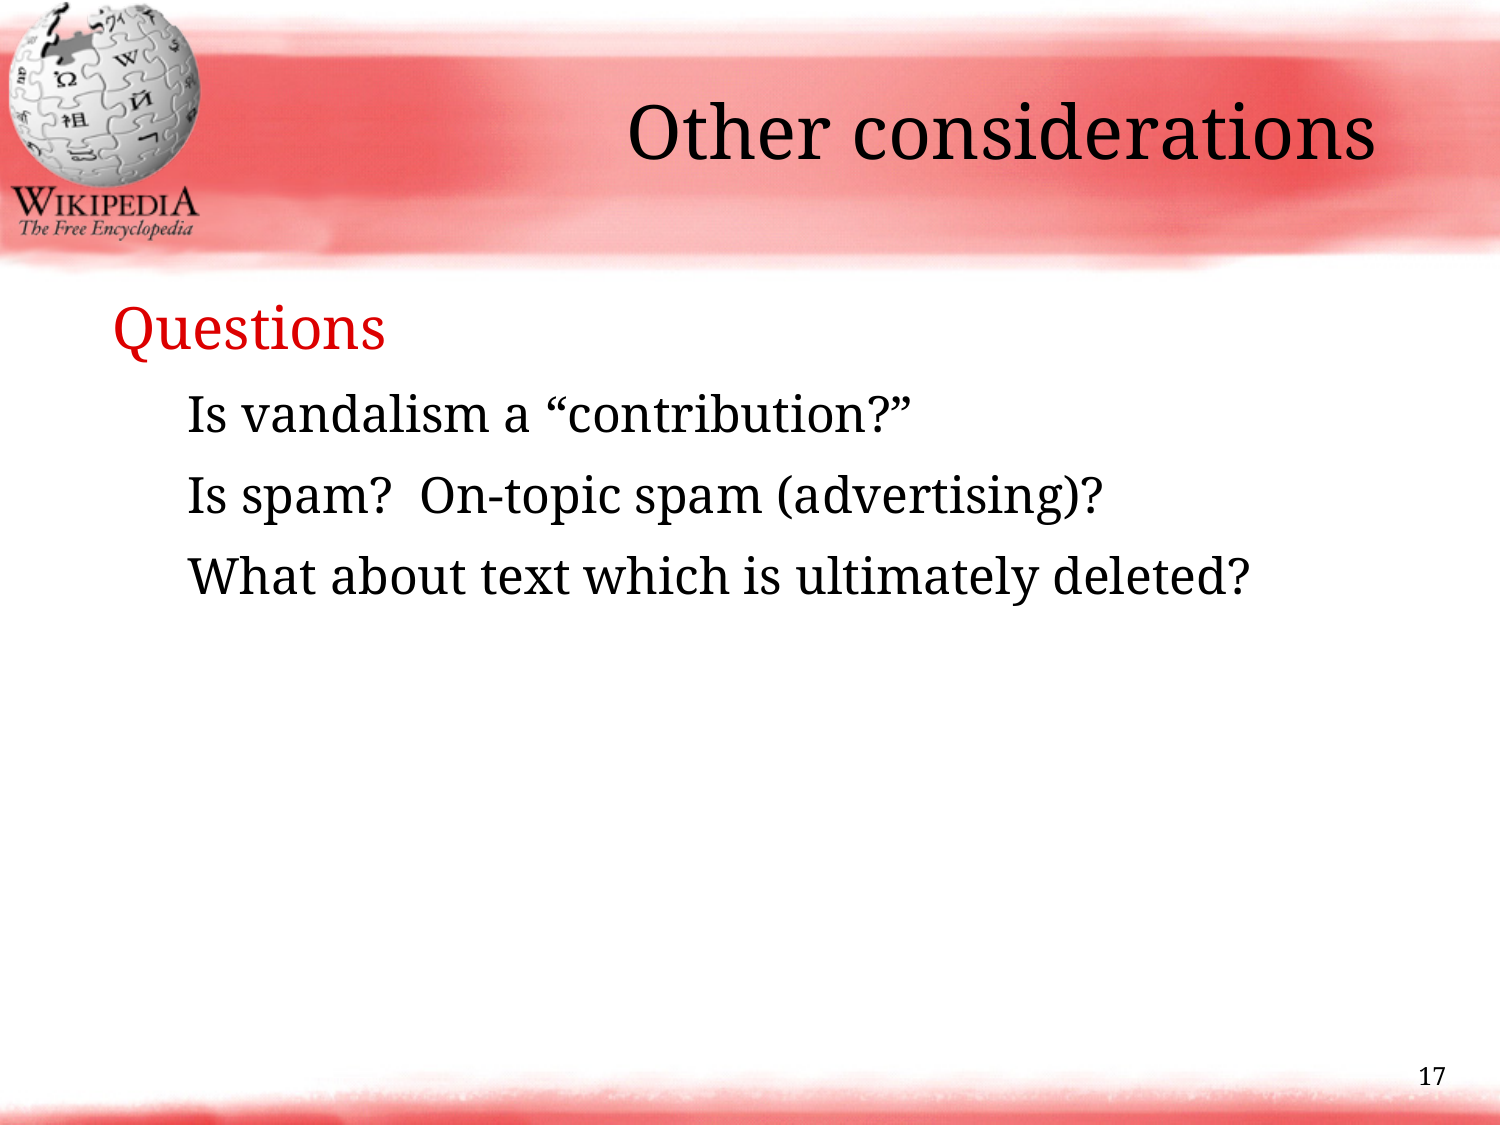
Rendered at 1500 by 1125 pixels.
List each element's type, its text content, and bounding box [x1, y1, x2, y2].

title Other considerations [112, 44, 1379, 217]
list Questions Is vandalism a “contribution?” Is spam? On-topic spam (advertising)? What about text which is ultimately deleted? [112, 287, 1387, 1035]
picture [0, 0, 1500, 1125]
